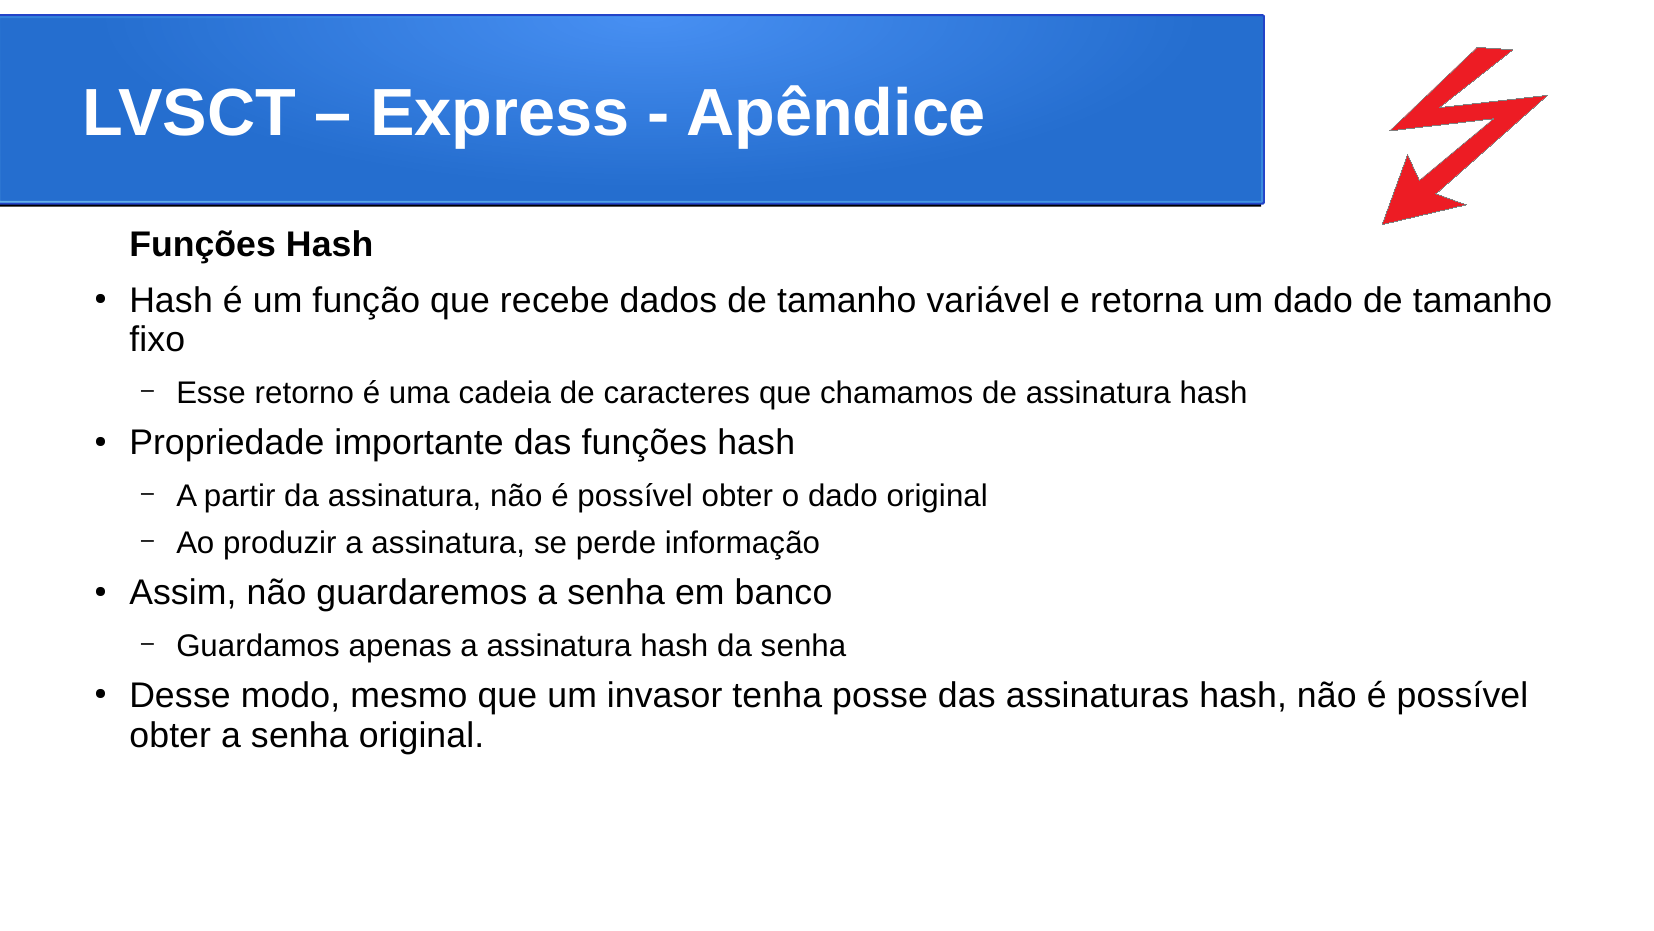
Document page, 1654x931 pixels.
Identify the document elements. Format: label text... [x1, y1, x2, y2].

text_box [1382, 47, 1548, 225]
title LVSCT – Express - Apêndice [82, 35, 1235, 189]
list Funções Hash Hash é um função que recebe dados de tamanho variável e retorna um dado de tamanho fixo Esse retorno é uma cadeia de caracteres que chamamos de assinatura hash Propriedade importante das funções hash A partir da assinatura, não é possível obter o dado original Ao produzir a assinatura, se perde informação Assim, não guardaremos a senha em banco Guardamos apenas a assinatura hash da senha Desse modo, mesmo que um invasor tenha posse das assinaturas hash, não é possível obter a senha original. [82, 224, 1571, 764]
